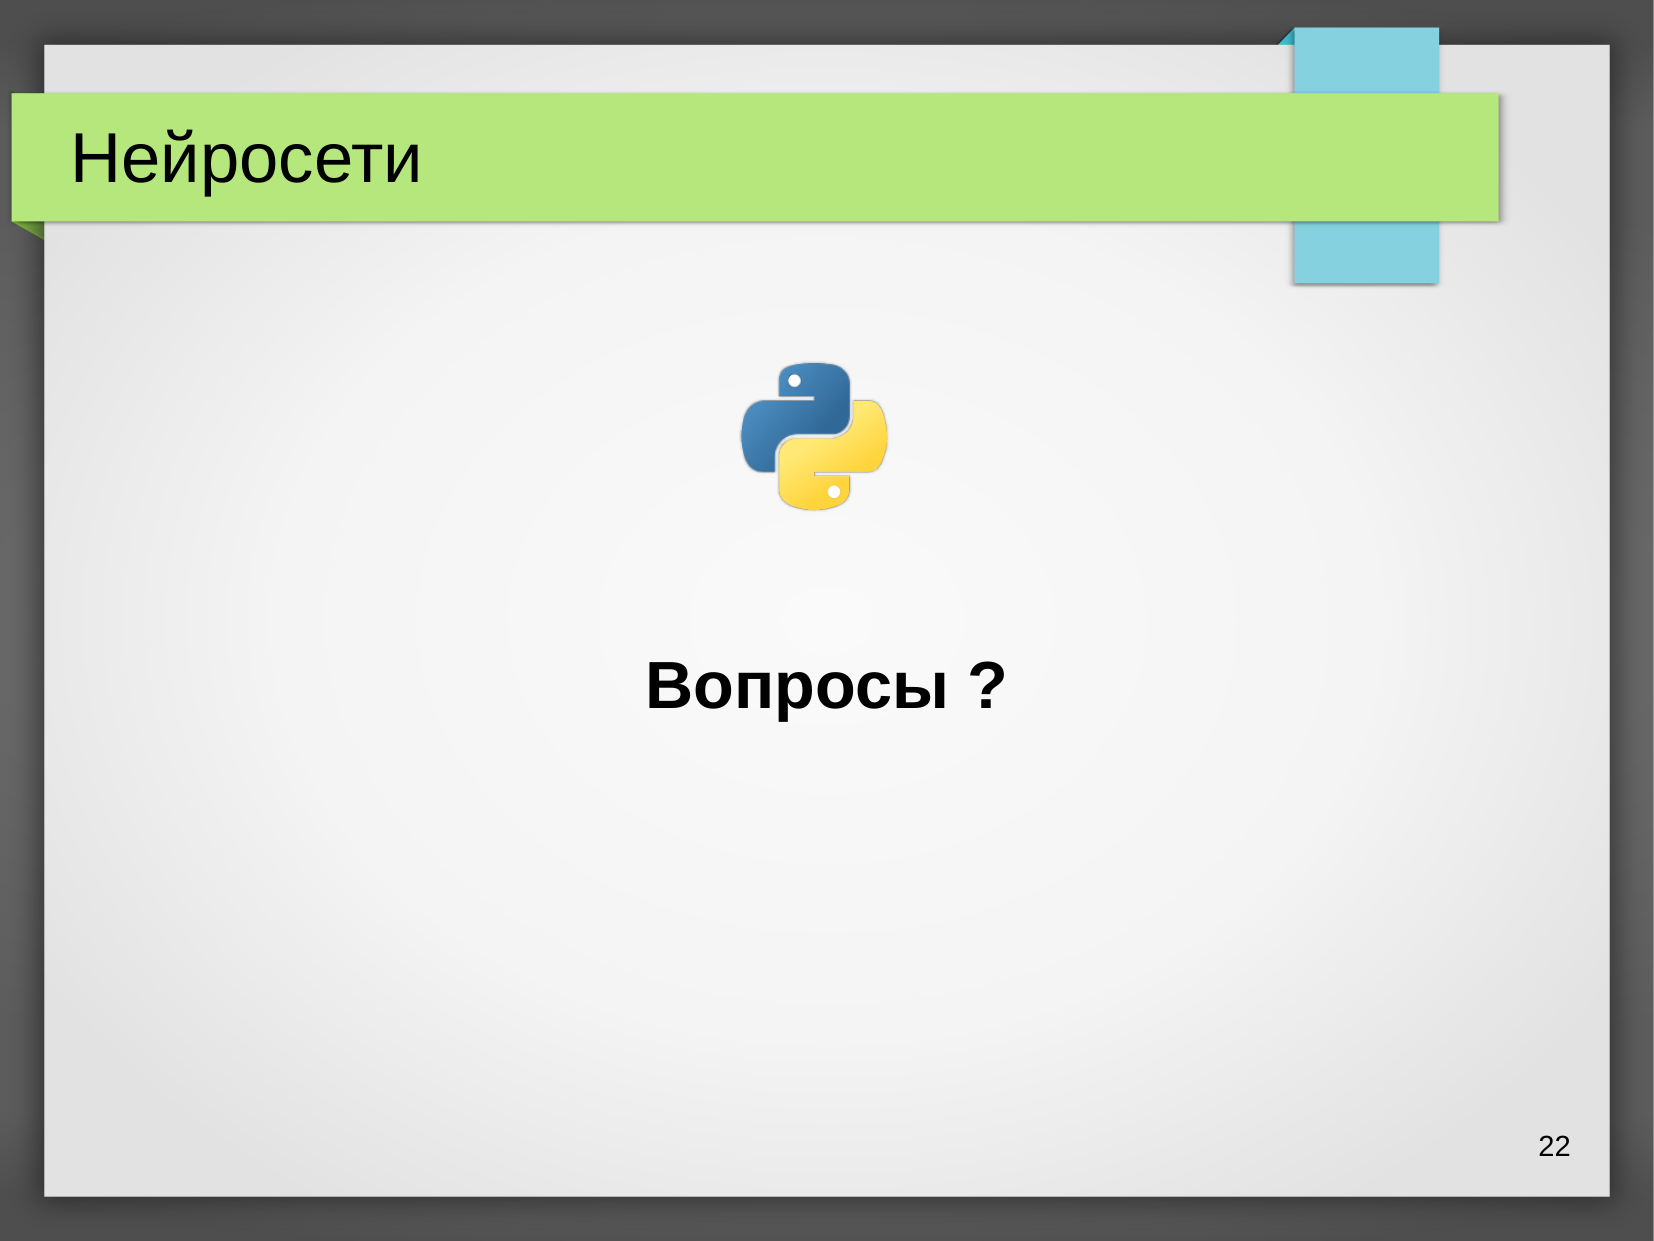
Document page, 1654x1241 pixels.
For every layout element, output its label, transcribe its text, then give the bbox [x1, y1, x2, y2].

title Нейросети [70, 118, 1205, 199]
picture [0, 0, 1654, 1241]
subtitle Вопросы ? [82, 236, 1571, 1134]
